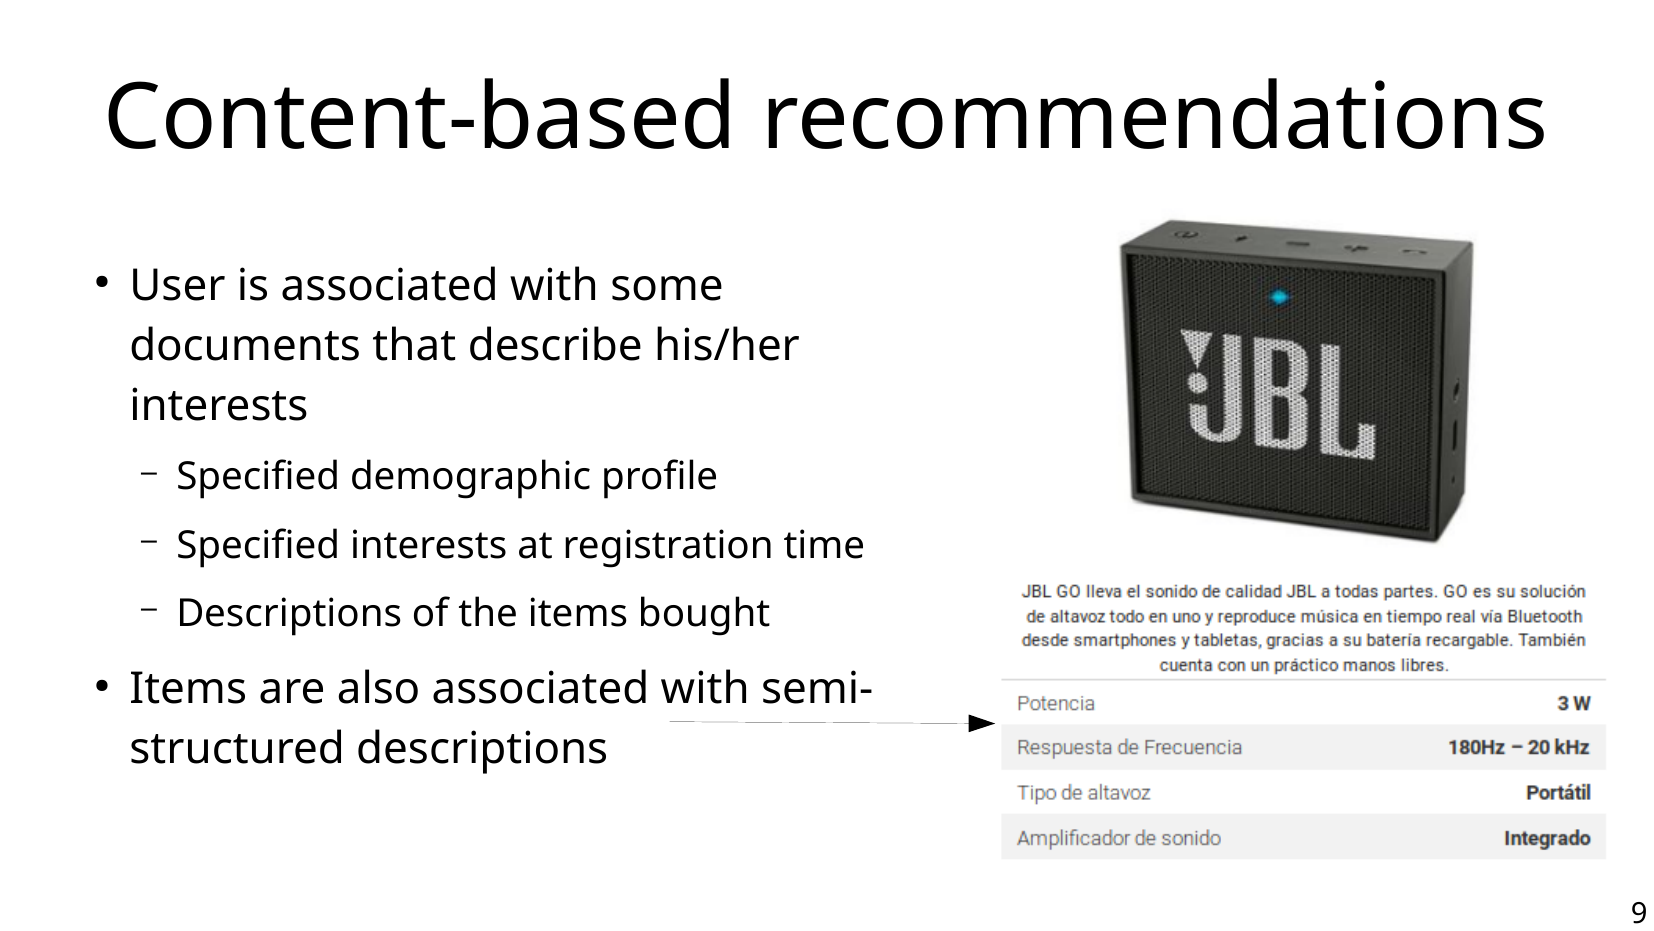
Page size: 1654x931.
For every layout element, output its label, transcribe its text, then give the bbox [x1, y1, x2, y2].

title Content-based recommendations [82, 1, 1571, 226]
picture [997, 186, 1611, 872]
list User is associated with some documents that describe his/her interests Specified demographic profile Specified interests at registration time Descriptions of the items bought Items are also associated with semi-structured descriptions [82, 253, 938, 793]
